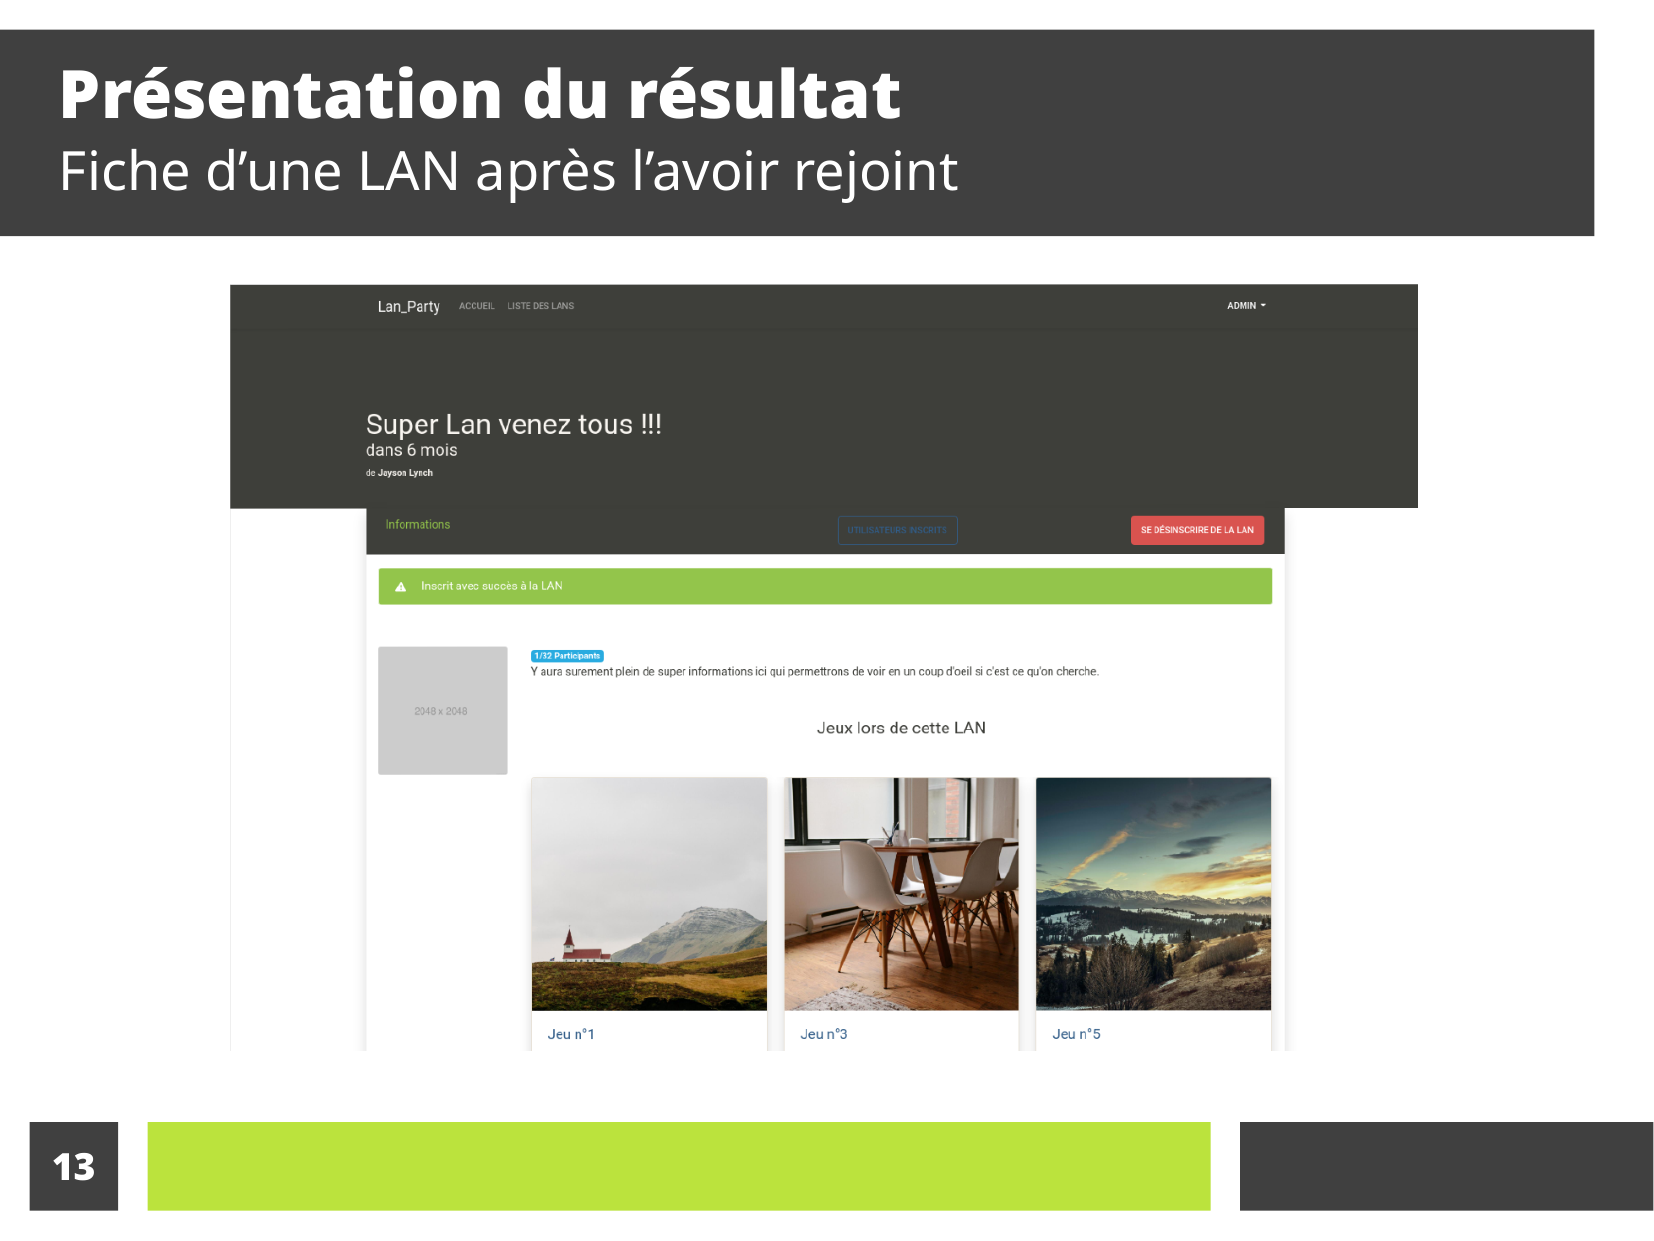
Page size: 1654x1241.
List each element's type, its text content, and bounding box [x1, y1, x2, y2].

title Présentation du résultat [59, 47, 1595, 118]
picture [229, 283, 1418, 1051]
title Fiche d’une LAN après l’avoir rejoint [59, 118, 1595, 207]
